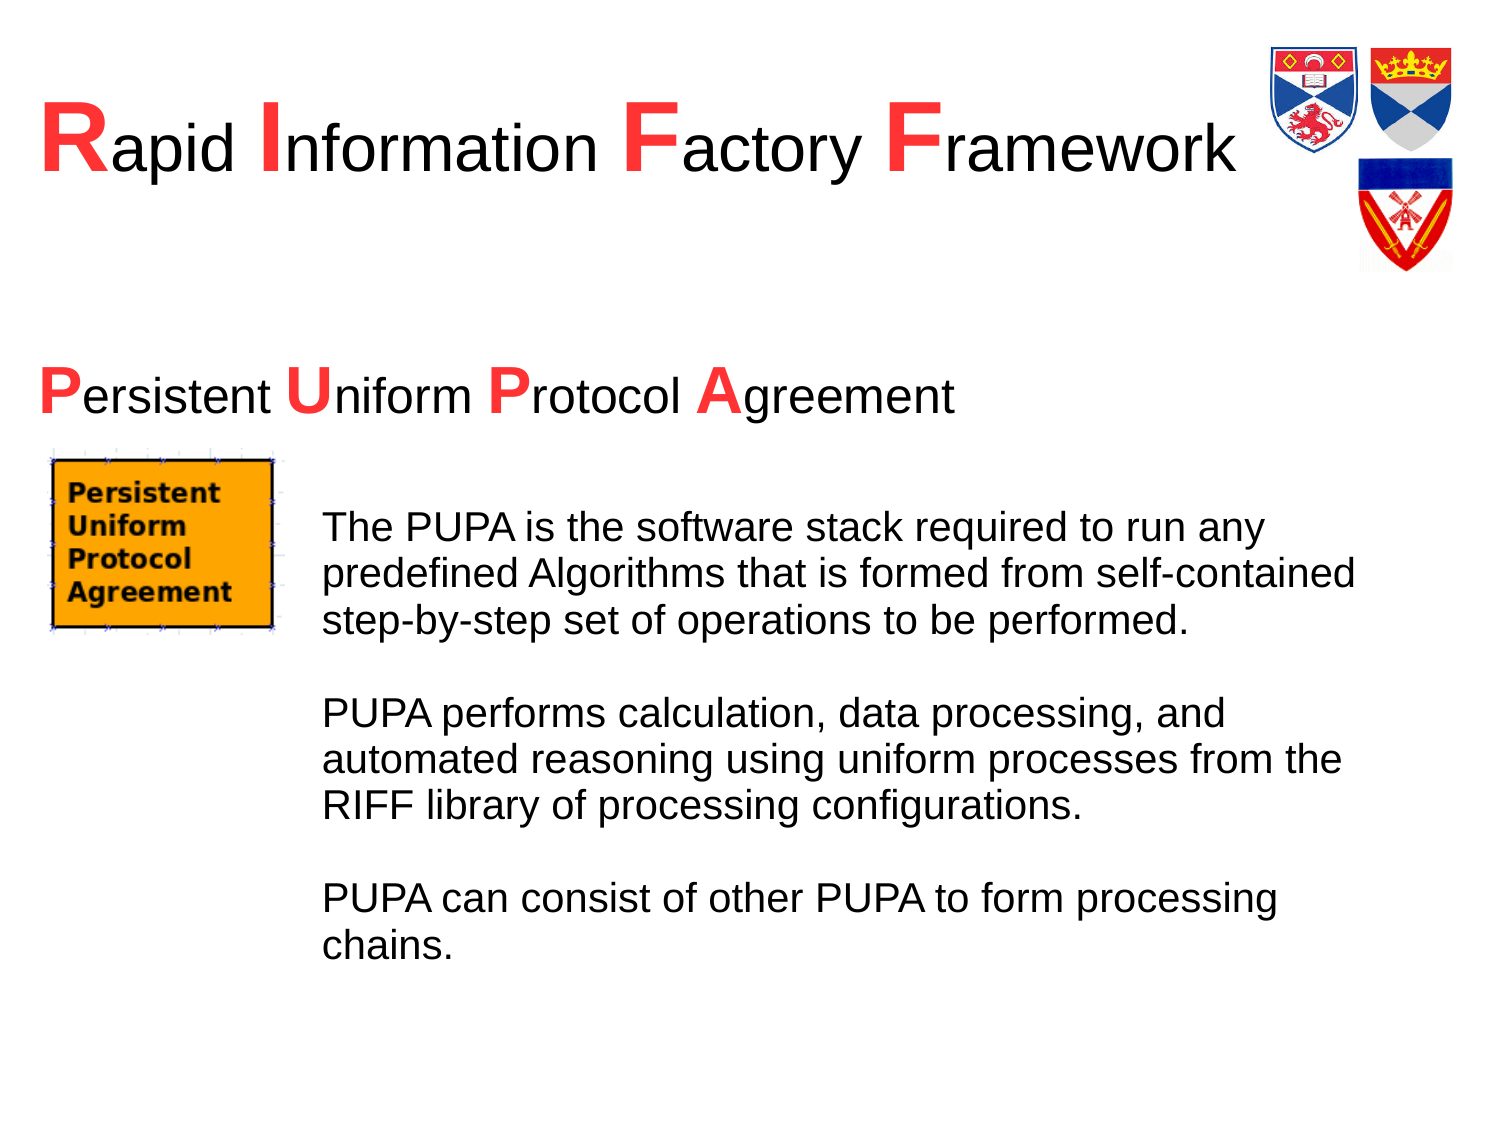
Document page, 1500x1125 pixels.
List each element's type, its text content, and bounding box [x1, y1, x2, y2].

text_box Persistent Uniform Protocol Agreement [23, 345, 1458, 438]
text_box The PUPA is the software stack required to run any predefined Algorithms that is formed from self-contained step-by-step set of operations to be performed. PUPA performs calculation, data processing, and automated reasoning using uniform processes from the RIFF library of processing configurations. PUPA can consist of other PUPA to form processing chains. [307, 496, 1394, 1004]
picture [1358, 158, 1453, 272]
picture [47, 448, 285, 635]
picture [1268, 45, 1465, 154]
text_box Rapid Information Factory Framework [23, 73, 1269, 201]
